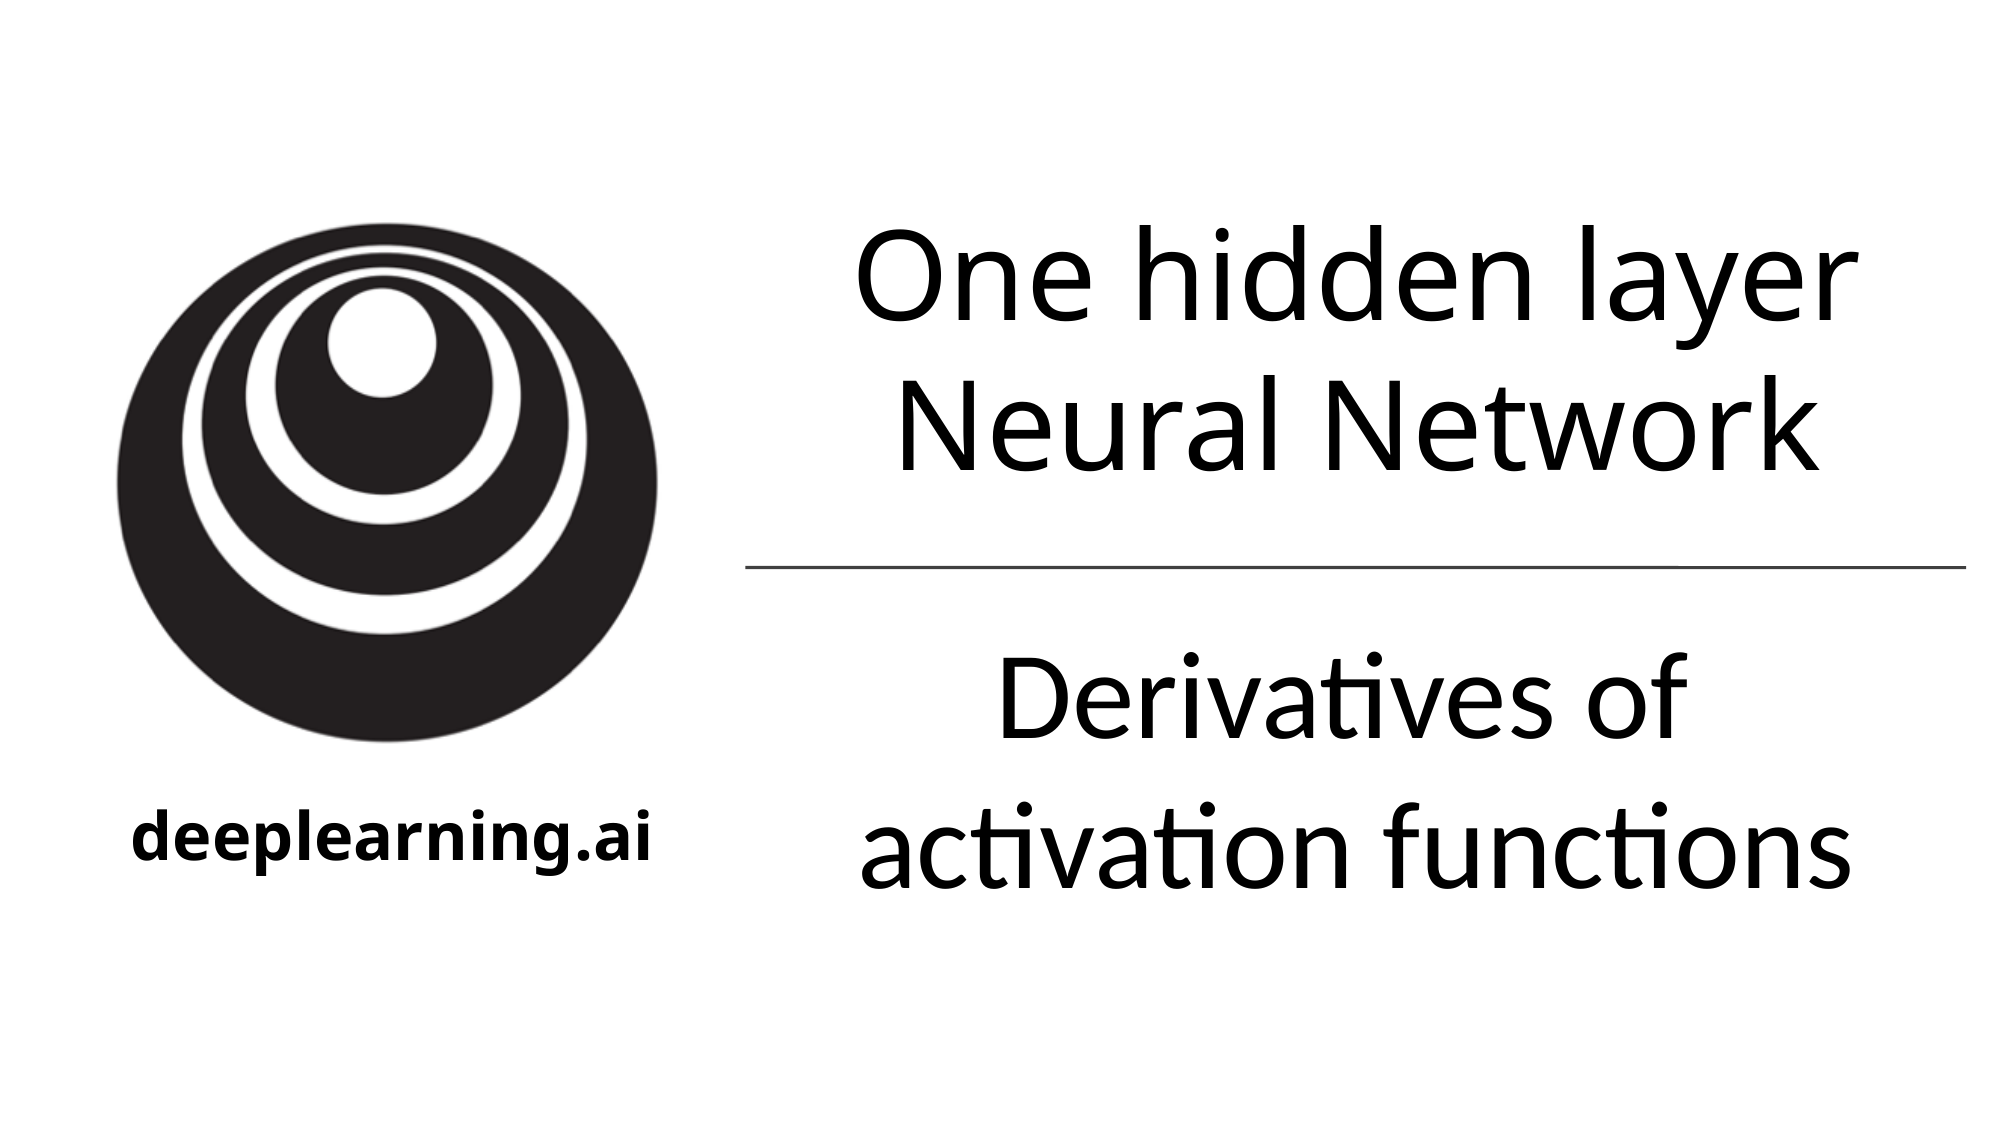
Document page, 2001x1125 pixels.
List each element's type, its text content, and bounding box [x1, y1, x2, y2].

text_box Derivatives of activation functions [515, 605, 2000, 1071]
picture [77, 186, 708, 797]
text_box One hidden layer Neural Network [759, 188, 1954, 503]
